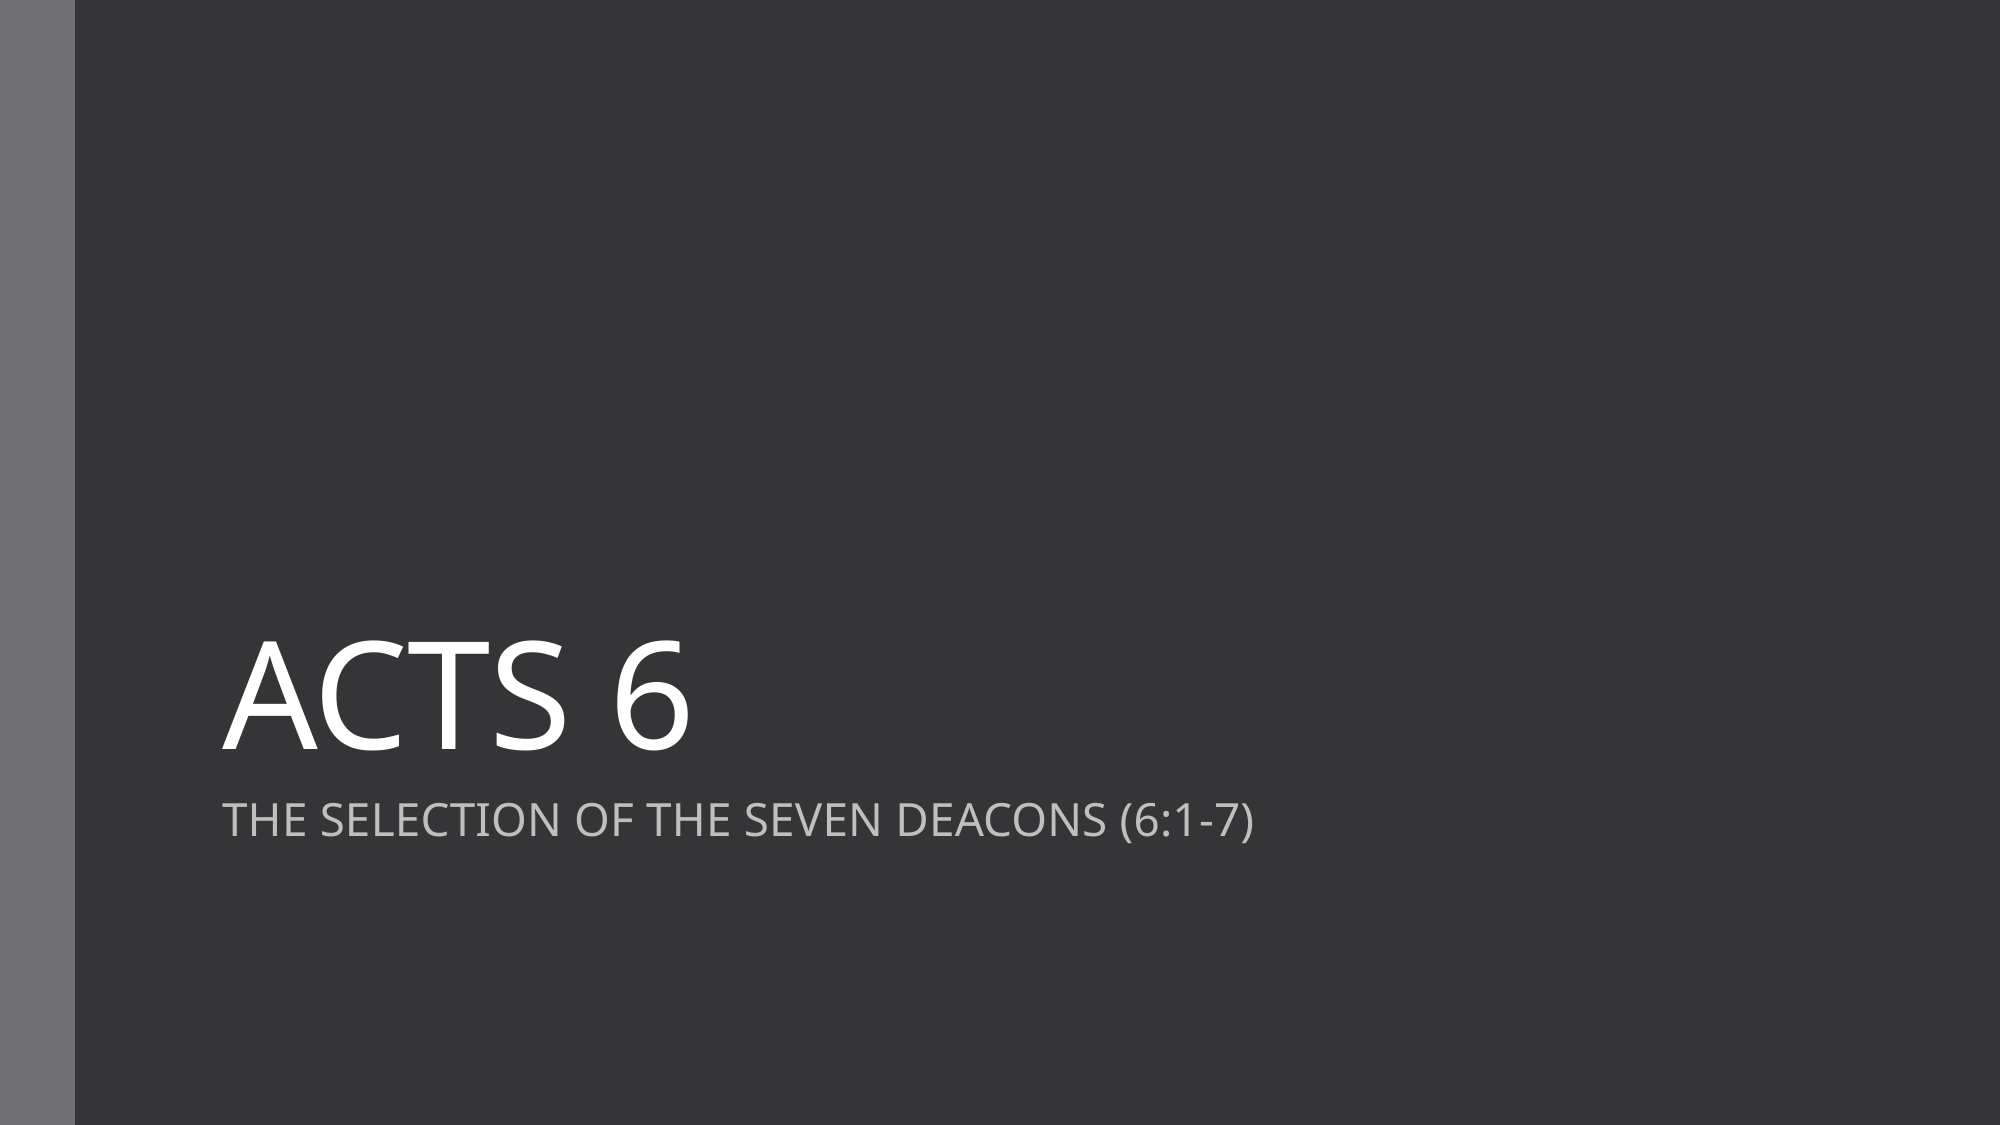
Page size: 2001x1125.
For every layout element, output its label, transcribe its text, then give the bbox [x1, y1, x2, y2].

title ACTS 6 [206, 124, 1752, 787]
subtitle THE SELECTION OF THE SEVEN DEACONS (6:1-7) [206, 787, 1752, 1066]
